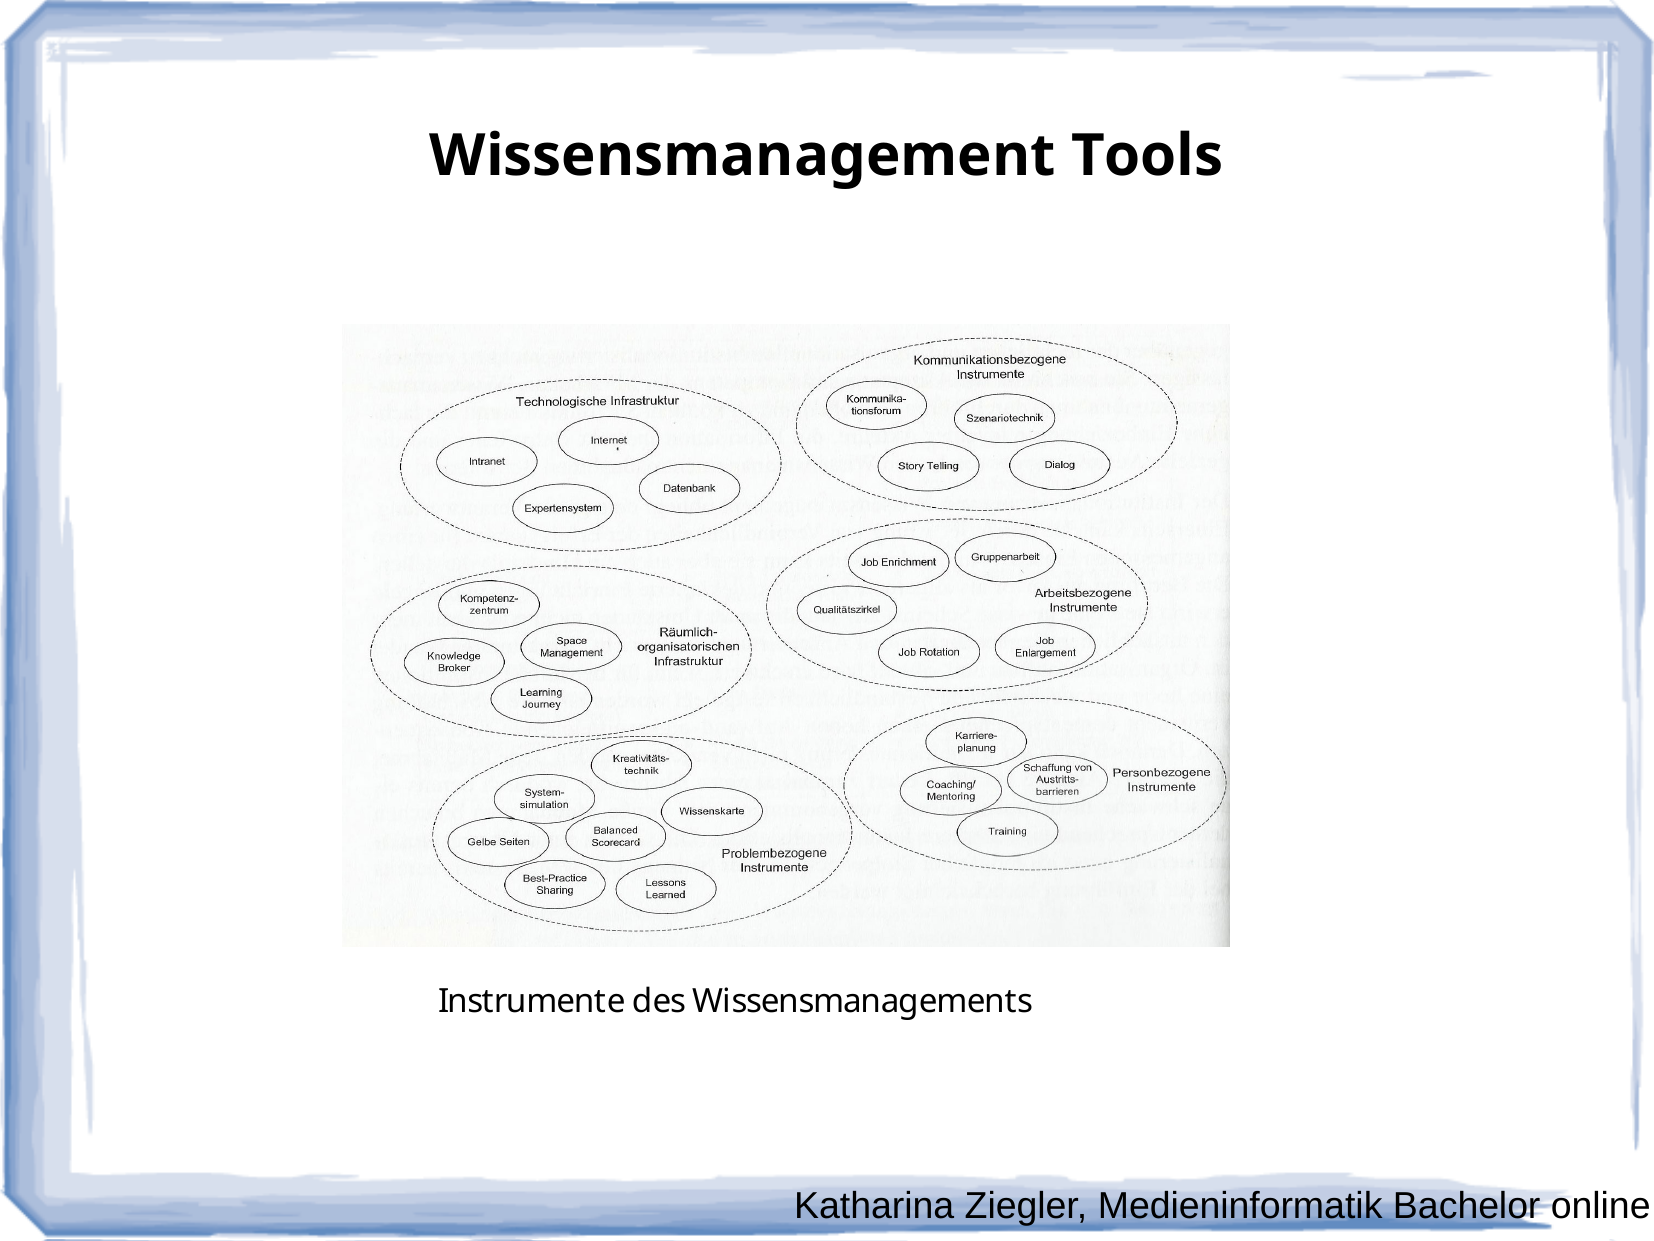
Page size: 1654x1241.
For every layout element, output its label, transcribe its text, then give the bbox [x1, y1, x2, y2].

text_box Katharina Ziegler, Medieninformatik Bachelor online [749, 1176, 1654, 1241]
picture [0, 0, 1654, 1241]
chart [318, 850, 1322, 1027]
title Wissensmanagement Tools [82, 49, 1571, 257]
